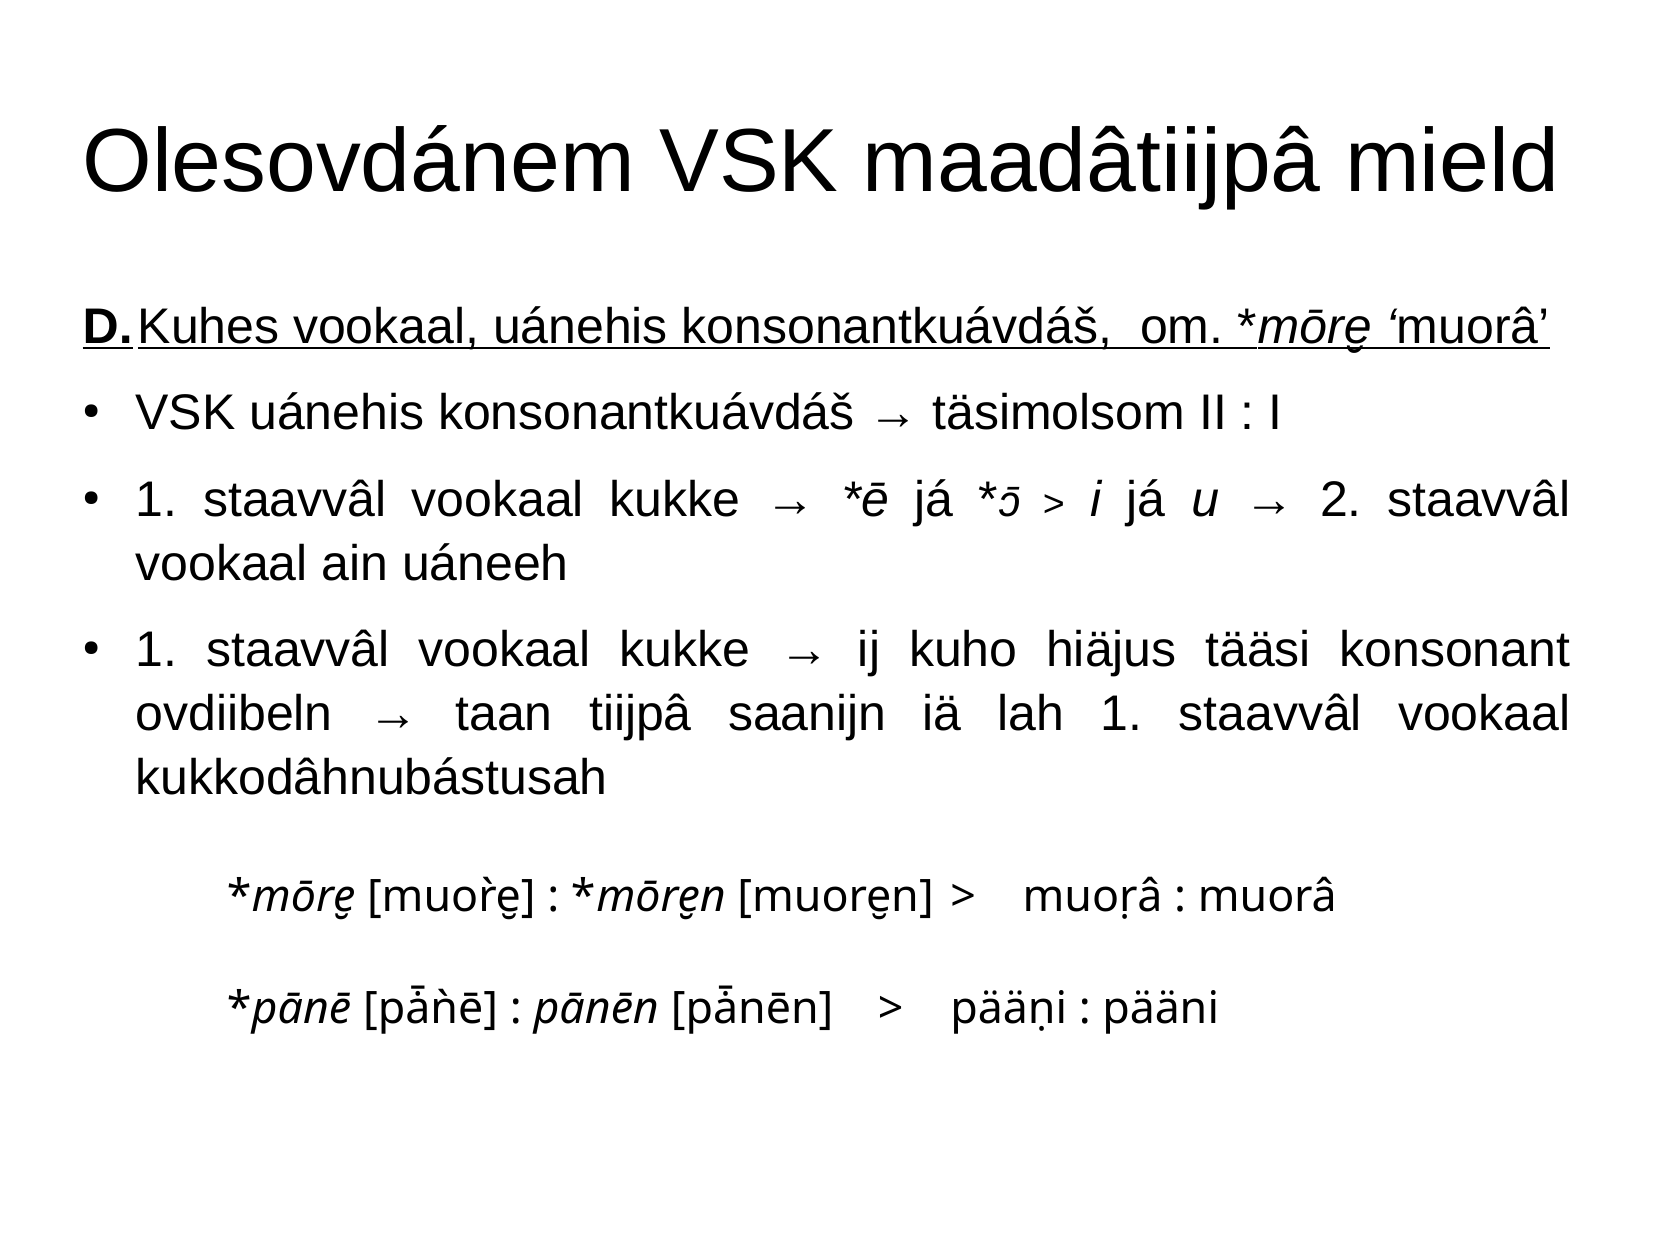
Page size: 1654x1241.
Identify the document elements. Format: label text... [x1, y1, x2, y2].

list D. Kuhes vookaal, uánehis konsonantkuávdáš, om. *mōre̮ ‘muorâ’ VSK uánehis konsonantkuávdáš → täsimolsom II : I 1. staavvâl vookaal kukke → *ē já *ɔ̄ > i já u → 2. staavvâl vookaal ain uáneeh 1. staavvâl vookaal kukke → ij kuho hiäjus tääsi konsonant ovdiibeln → taan tiijpâ saanijn iä lah 1. staavvâl vookaal kukkodâhnubástusah [82, 290, 1571, 827]
list *mōre̮ [muor̀e̮] : *mōre̮n [muore̮n] > muoṛâ : muorâ *pānē [pǡǹē] : pānēn [pǡnēn] > pääṇi : pääni [82, 854, 1571, 1040]
title Olesovdánem VSK maadâtiijpâ mield [82, 49, 1571, 257]
